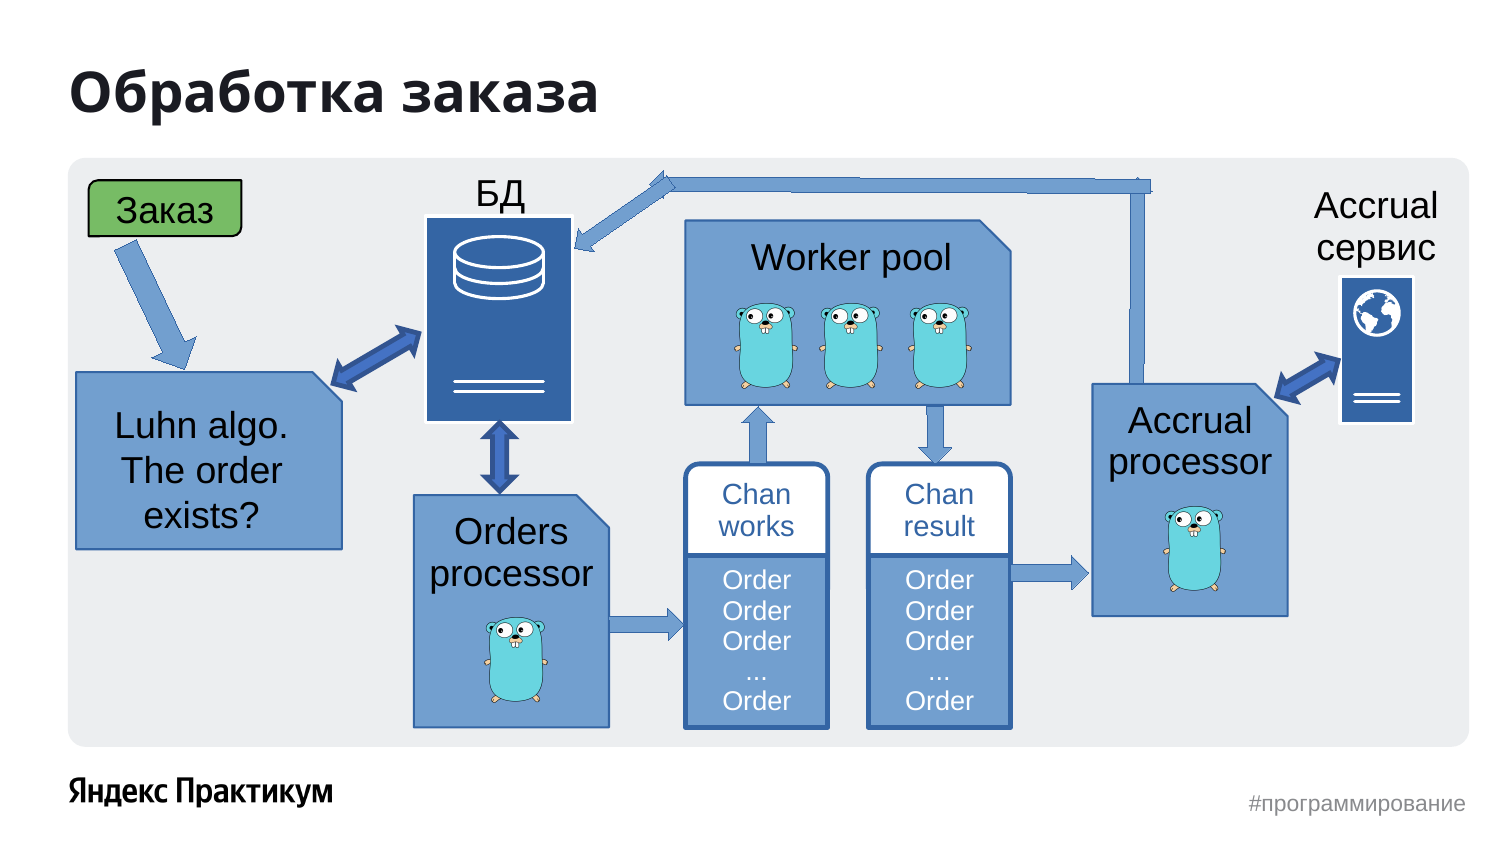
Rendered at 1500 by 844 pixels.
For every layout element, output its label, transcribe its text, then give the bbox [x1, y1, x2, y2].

text_box Worker pool [736, 229, 968, 287]
text_box Order Order Order ... Order [868, 555, 1011, 728]
text_box Order Order Order ... Order [685, 555, 828, 728]
picture [819, 303, 883, 389]
picture [734, 303, 798, 389]
text_box [685, 220, 1011, 405]
text_box Accrual processor [1093, 391, 1288, 491]
text_box [114, 239, 197, 370]
text_box Accrual сервис [1299, 177, 1454, 276]
text_box Luhn algo. The order exists? [76, 372, 342, 550]
text_box Заказ [88, 180, 242, 237]
text_box [425, 215, 573, 492]
text_box Orders processor [414, 502, 609, 602]
text_box Chan works [685, 463, 828, 555]
picture [67, 773, 336, 808]
text_box [1340, 276, 1414, 424]
text_box [333, 328, 419, 389]
picture [1163, 506, 1226, 592]
text_box [1010, 555, 1089, 590]
title Обработка заказа [63, 60, 1470, 158]
picture [484, 617, 548, 703]
text_box [741, 406, 775, 464]
text_box БД [460, 165, 614, 222]
text_box Chan result [868, 463, 1011, 555]
text_box [918, 406, 952, 464]
text_box [1276, 355, 1339, 402]
picture [908, 303, 972, 389]
text_box [574, 170, 1288, 617]
text_box [413, 495, 685, 728]
